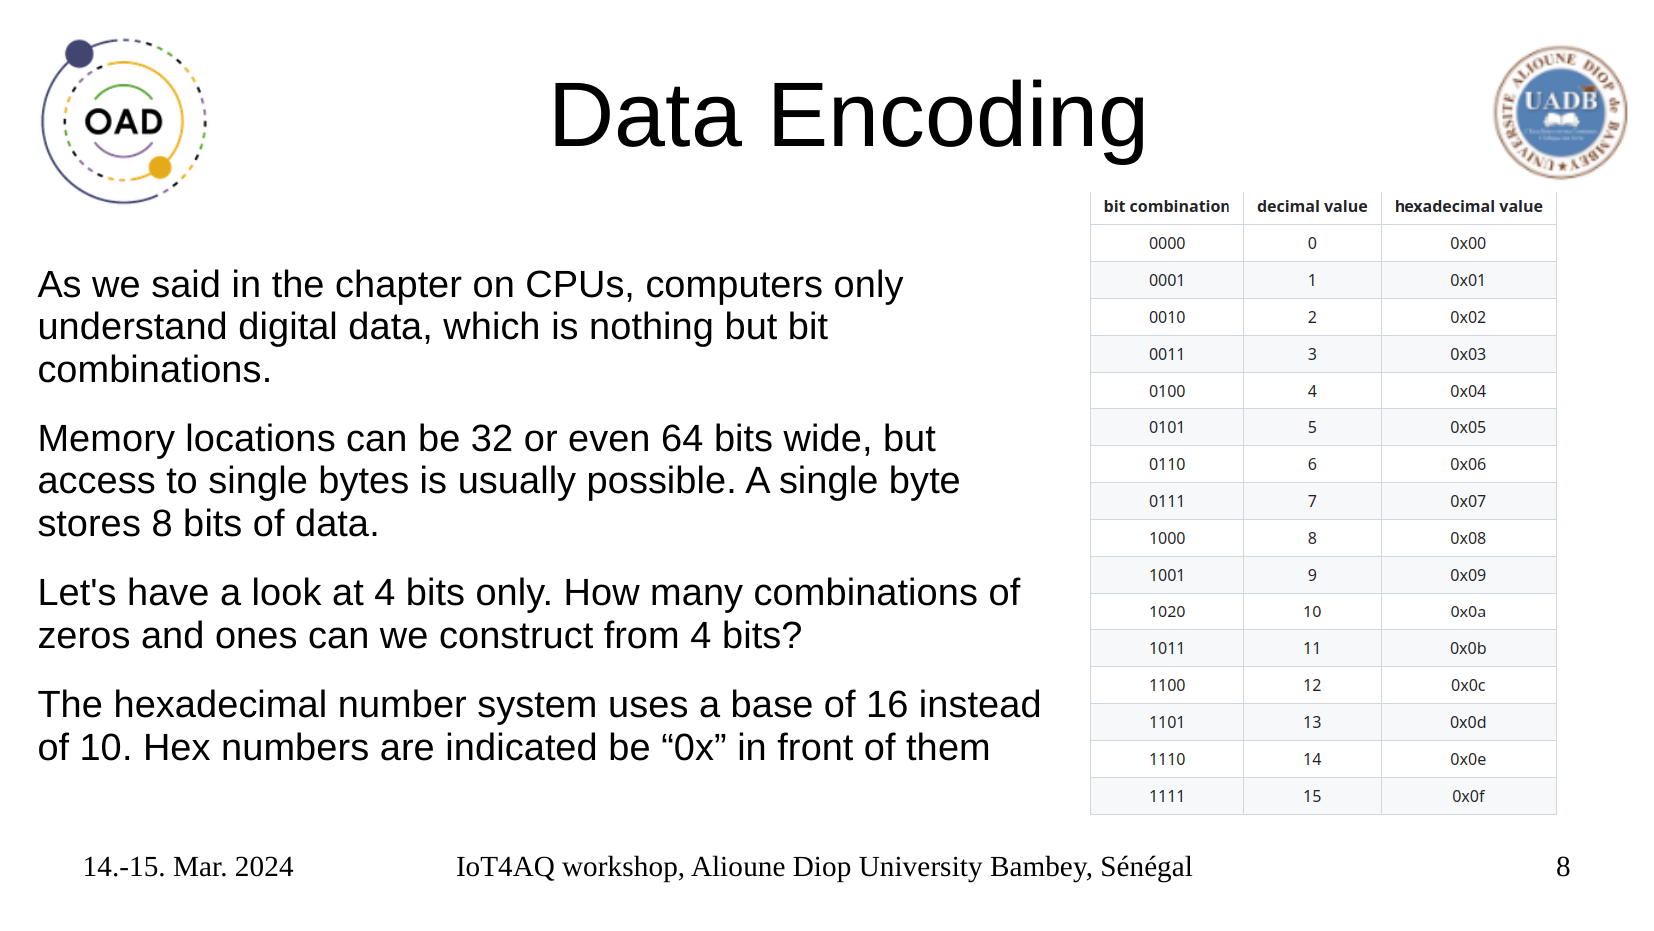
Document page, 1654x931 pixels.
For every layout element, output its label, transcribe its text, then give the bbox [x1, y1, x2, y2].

picture [0, 24, 242, 225]
title Data Encoding [278, 37, 1446, 193]
list As we said in the chapter on CPUs, computers only understand digital data, which is nothing but bit combinations. Memory locations can be 32 or even 64 bits wide, but access to single bytes is usually possible. A single byte stores 8 bits of data. Let's have a look at 4 bits only. How many combinations of zeros and ones can we construct from 4 bits? The hexadecimal number system uses a base of 16 instead of 10. Hex numbers are indicated be “0x” in front of them [37, 262, 1050, 802]
picture [1050, 192, 1582, 826]
picture [1482, 37, 1641, 188]
